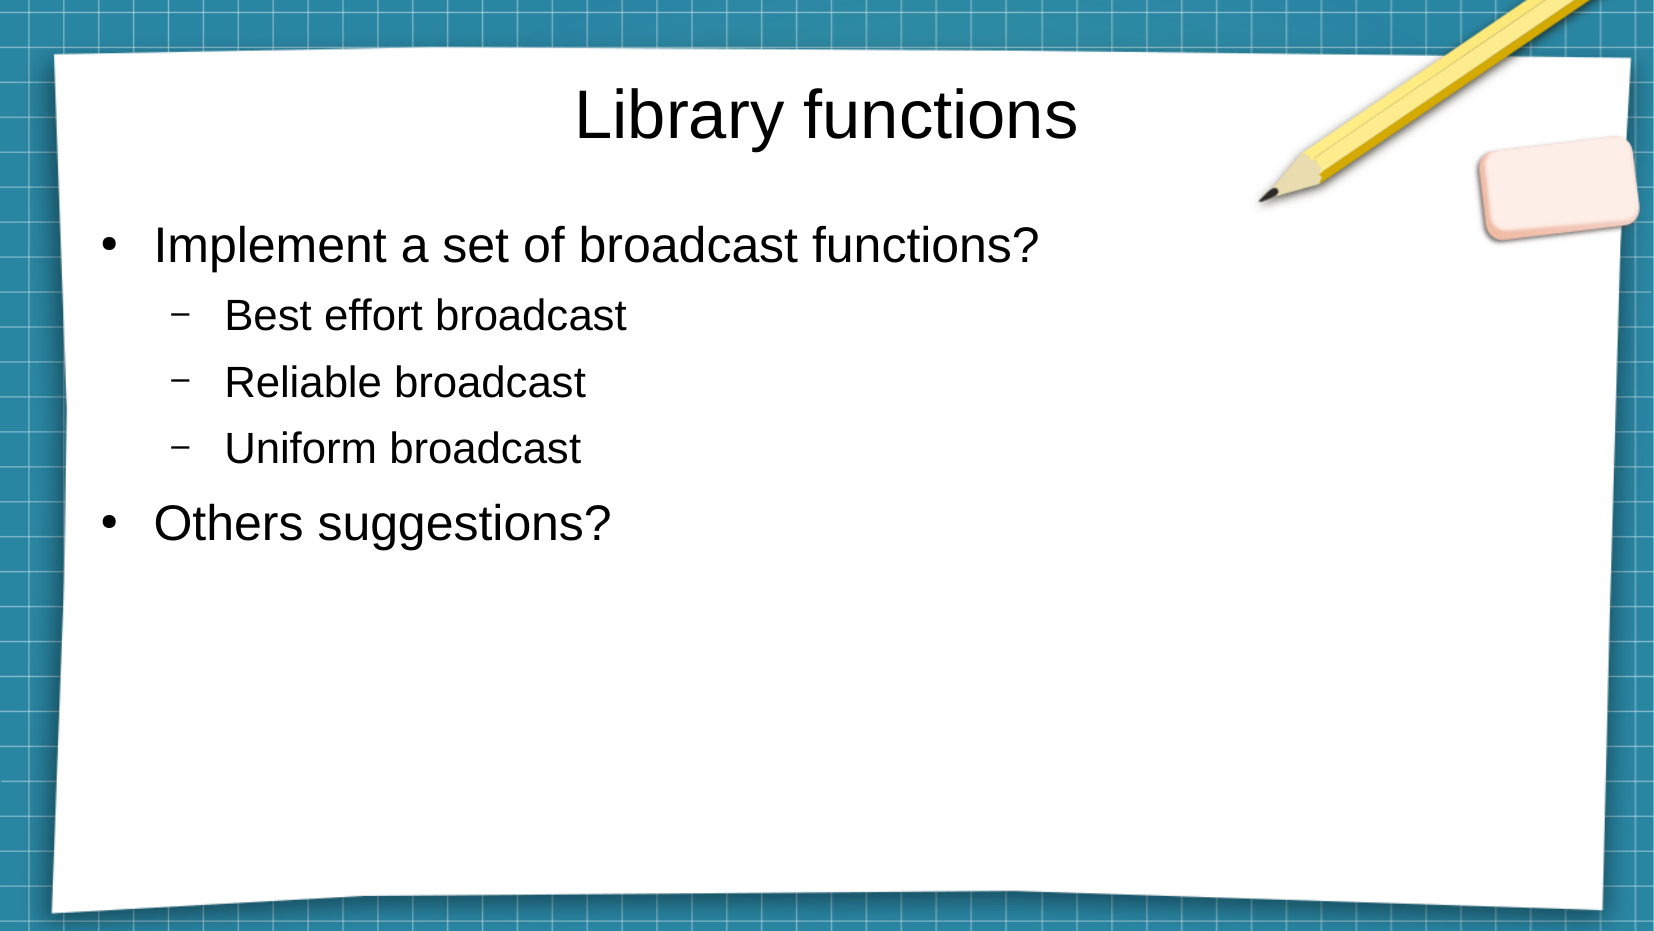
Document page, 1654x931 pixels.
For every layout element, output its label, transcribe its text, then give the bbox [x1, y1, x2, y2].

title Library functions [82, 37, 1571, 193]
list Implement a set of broadcast functions? Best effort broadcast Reliable broadcast Uniform broadcast Others suggestions? [82, 217, 1571, 758]
picture [0, 0, 1654, 931]
